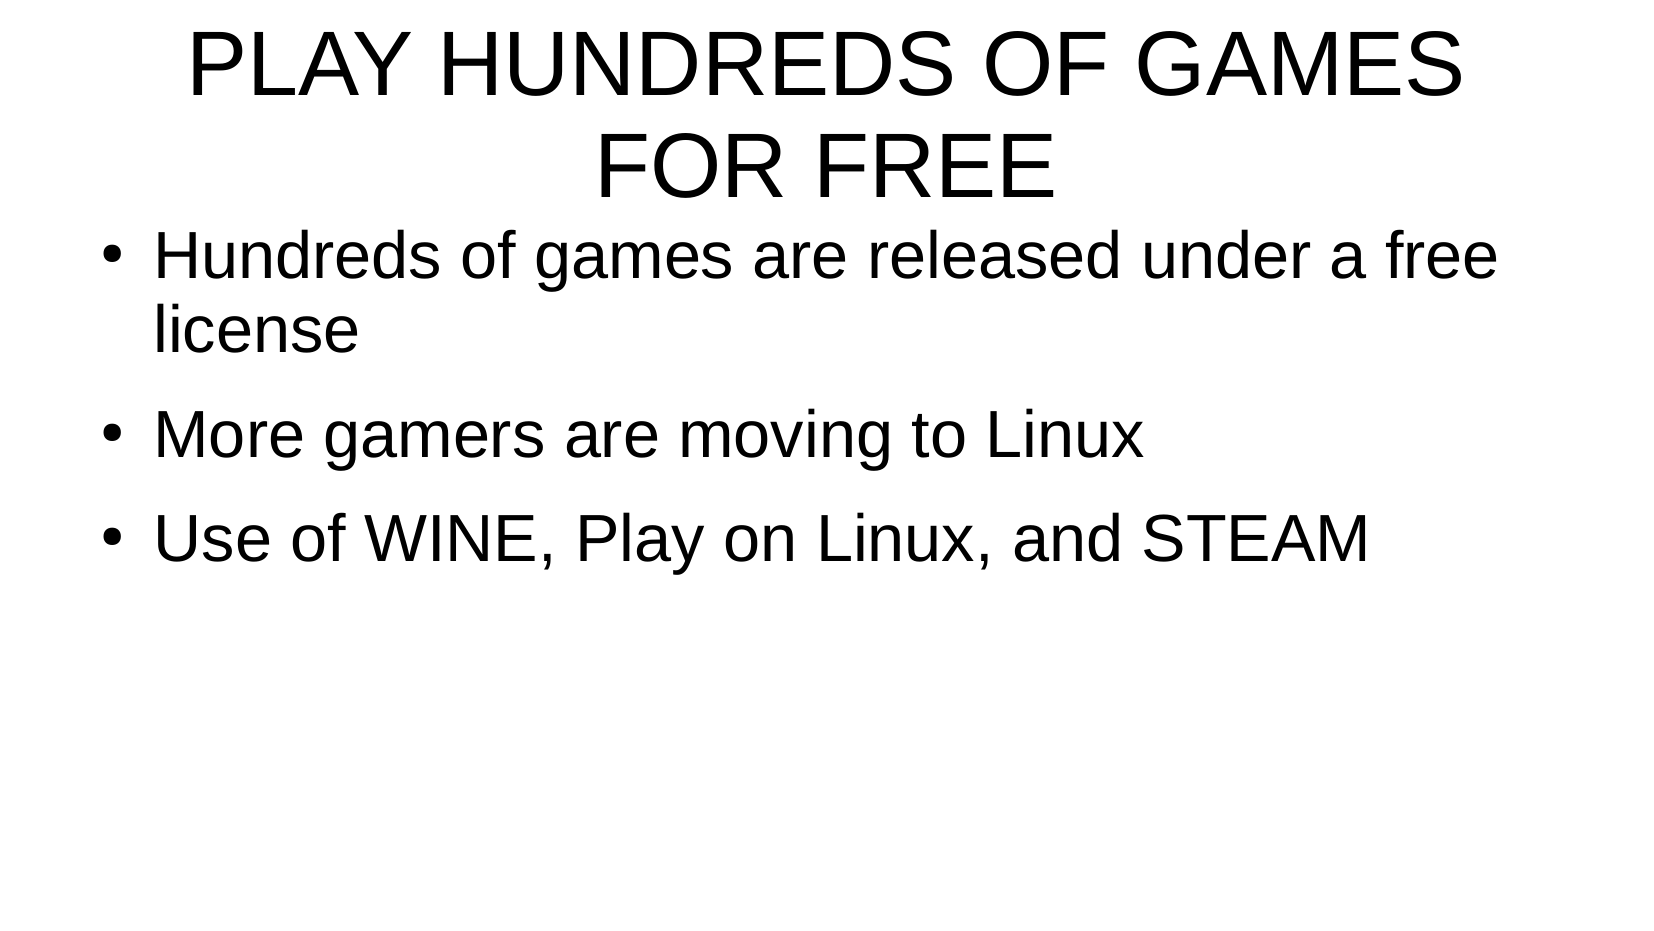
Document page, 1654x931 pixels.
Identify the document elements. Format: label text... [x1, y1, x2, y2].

title PLAY HUNDREDS OF GAMES FOR FREE [82, 12, 1571, 217]
list Hundreds of games are released under a free license More gamers are moving to Linux Use of WINE, Play on Linux, and STEAM [82, 217, 1571, 758]
